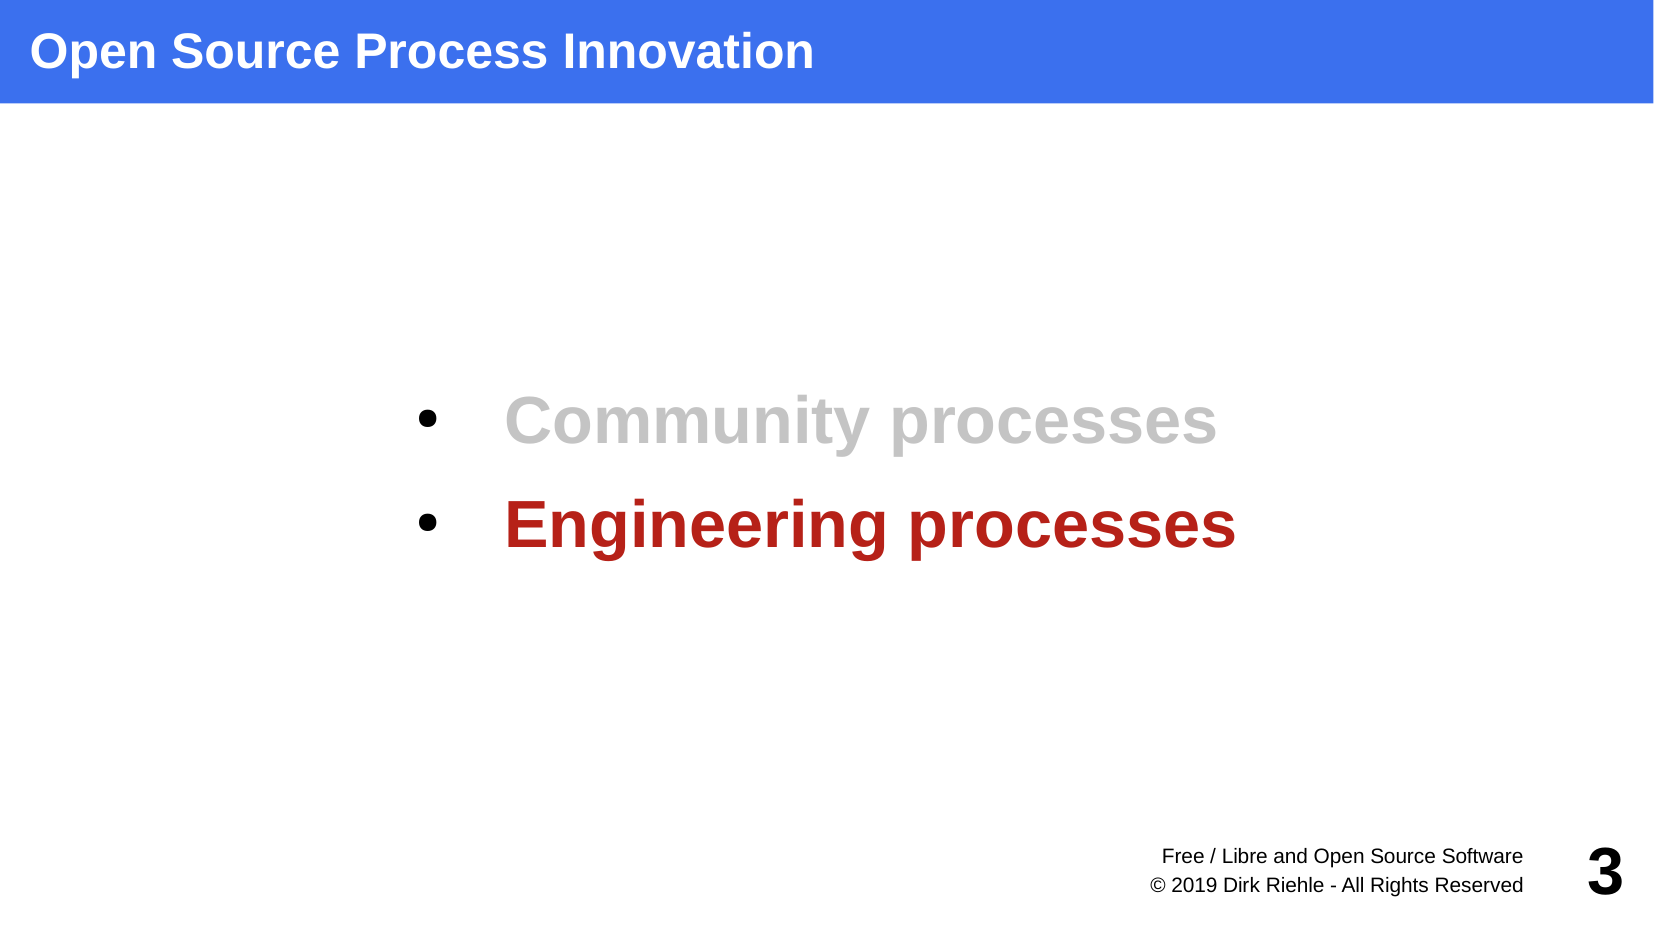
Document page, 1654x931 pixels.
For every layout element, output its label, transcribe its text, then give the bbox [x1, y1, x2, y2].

title Open Source Process Innovation [0, 0, 1654, 104]
subtitle Community processes Engineering processes [29, 132, 1625, 813]
